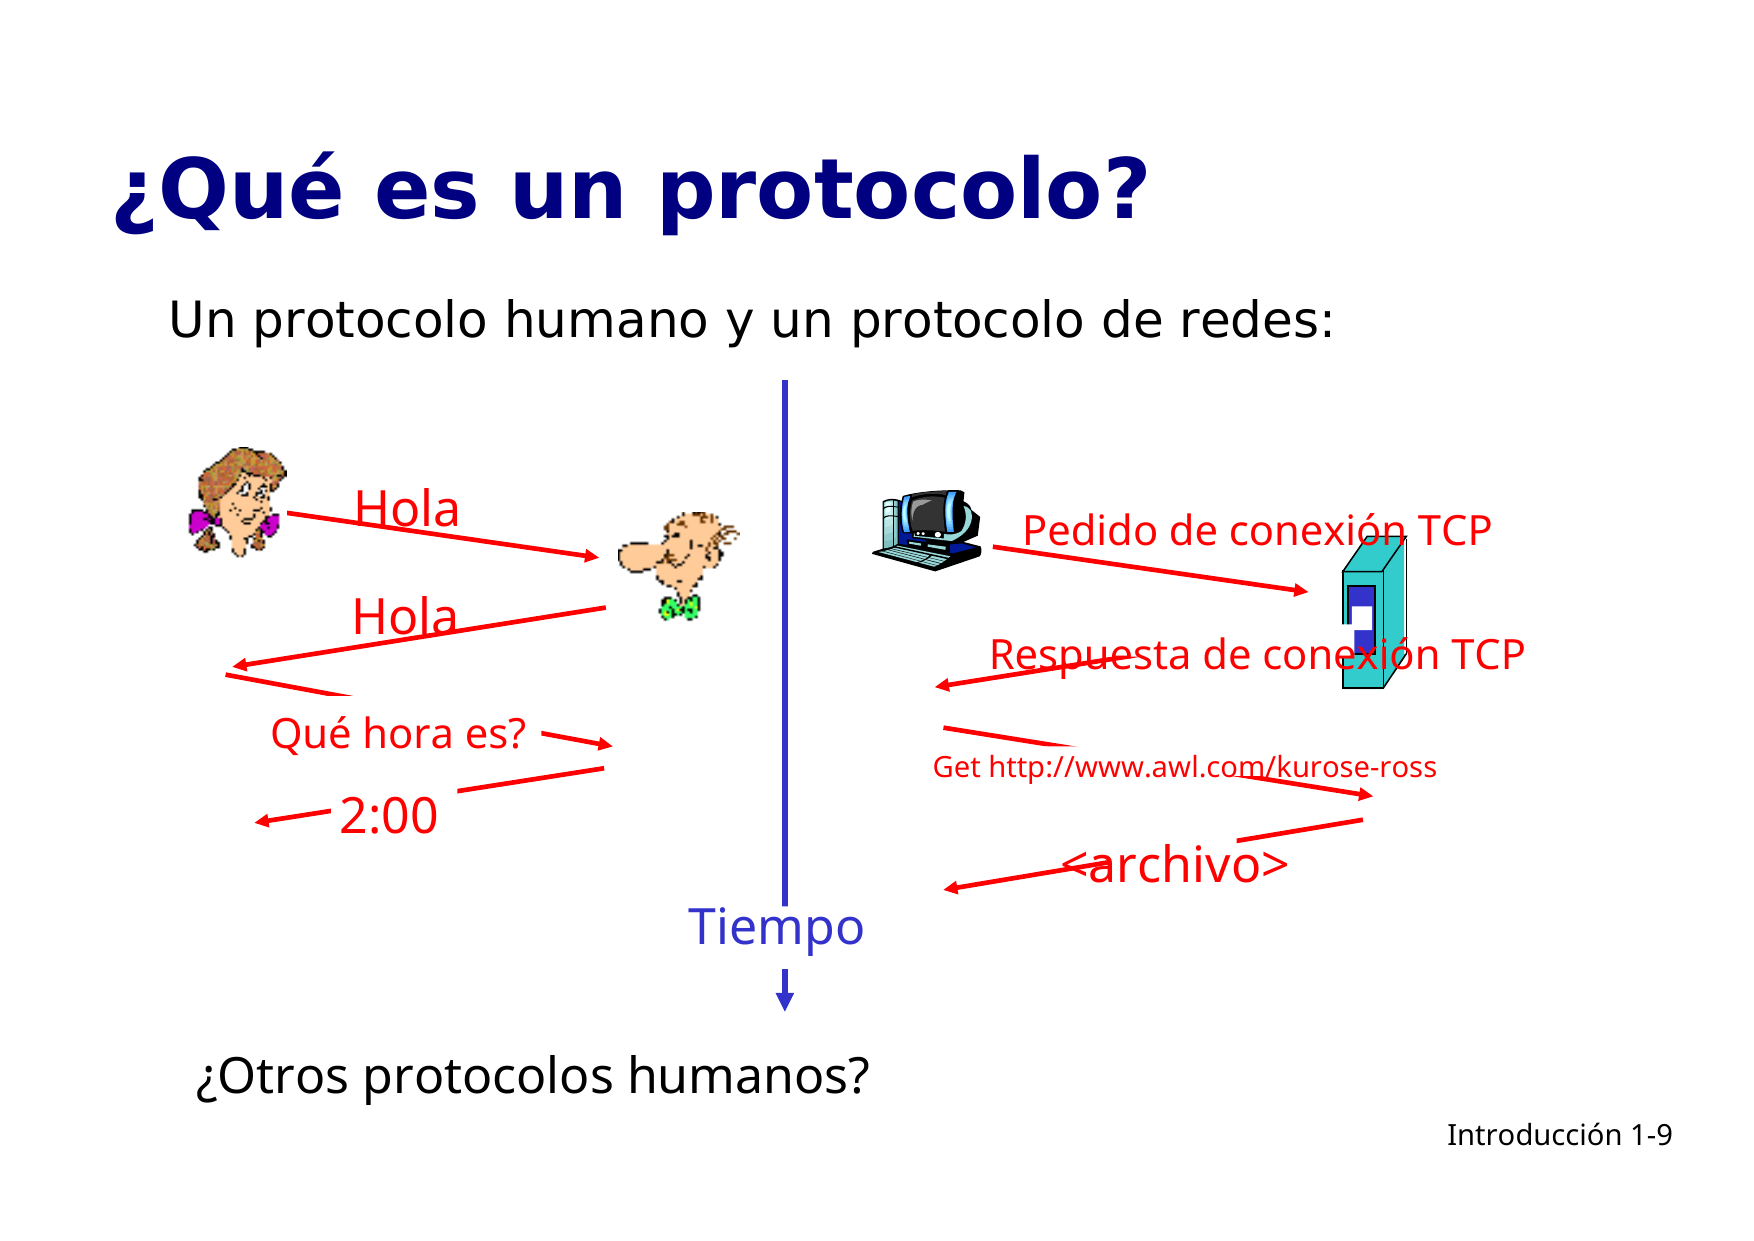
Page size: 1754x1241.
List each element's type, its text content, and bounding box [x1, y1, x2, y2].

text_box Pedido de conexión TCP [1007, 493, 1509, 566]
text_box Hola [336, 572, 475, 657]
picture [618, 512, 740, 626]
text_box [454, 785, 458, 834]
text_box Qué hora es? [255, 696, 542, 769]
text_box Respuesta de conexión TCP [973, 616, 1542, 690]
title ¿Qué es un protocolo? [96, 78, 1672, 301]
text_box Pedido de conexión TCP [1007, 552, 1103, 566]
text_box 2:00 [324, 772, 454, 857]
text_box Get http://www.awl.com/kurose-ross [917, 738, 1598, 794]
picture [871, 489, 984, 572]
text_box Tiempo [674, 883, 881, 967]
text_box Hola [338, 465, 477, 550]
text_box <archivo> [1045, 820, 1305, 905]
picture [185, 447, 287, 562]
list Un protocolo humano y un protocolo de redes: [154, 283, 1614, 431]
text_box [1342, 566, 1405, 616]
text_box ¿Otros protocolos humanos? [181, 1031, 973, 1120]
